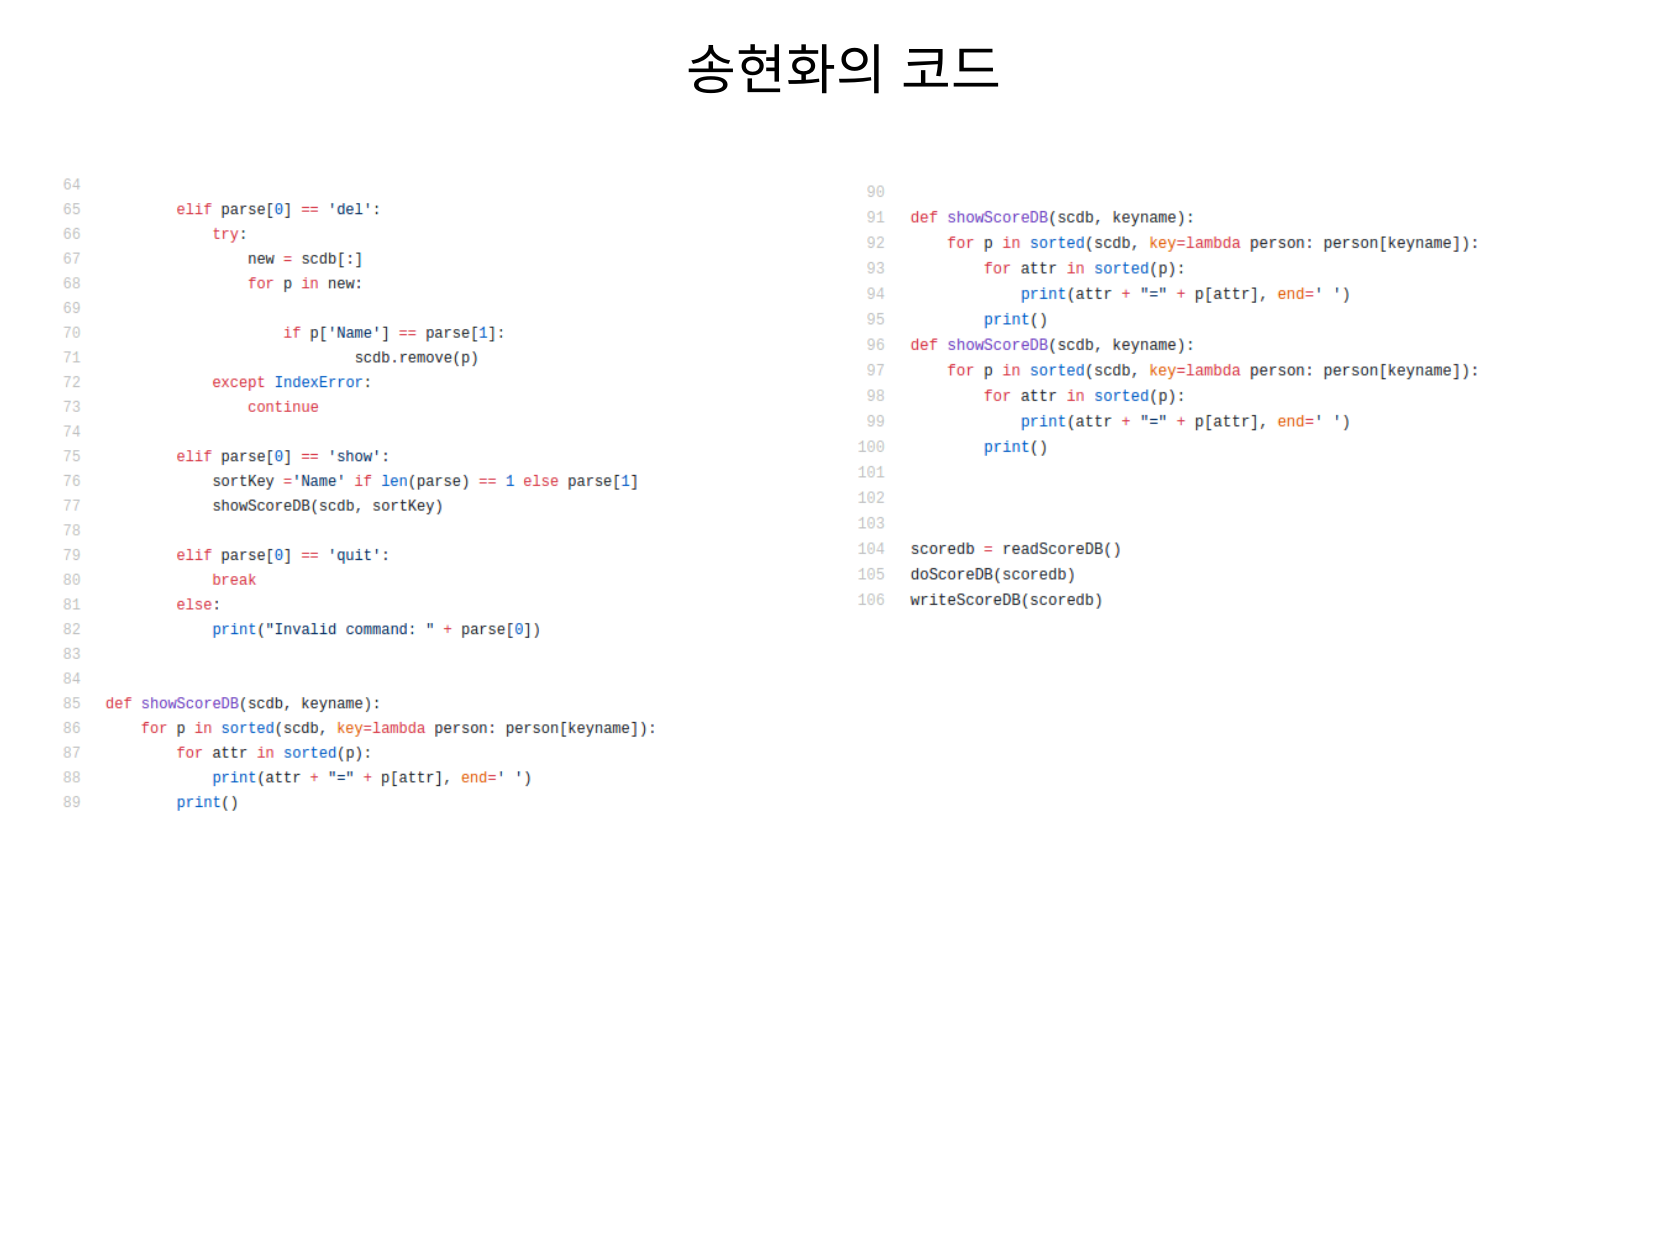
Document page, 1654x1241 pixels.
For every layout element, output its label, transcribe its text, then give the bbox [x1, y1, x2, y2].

picture [53, 171, 765, 815]
picture [848, 177, 1496, 615]
title 송현화의 코드 [312, 2, 1376, 130]
